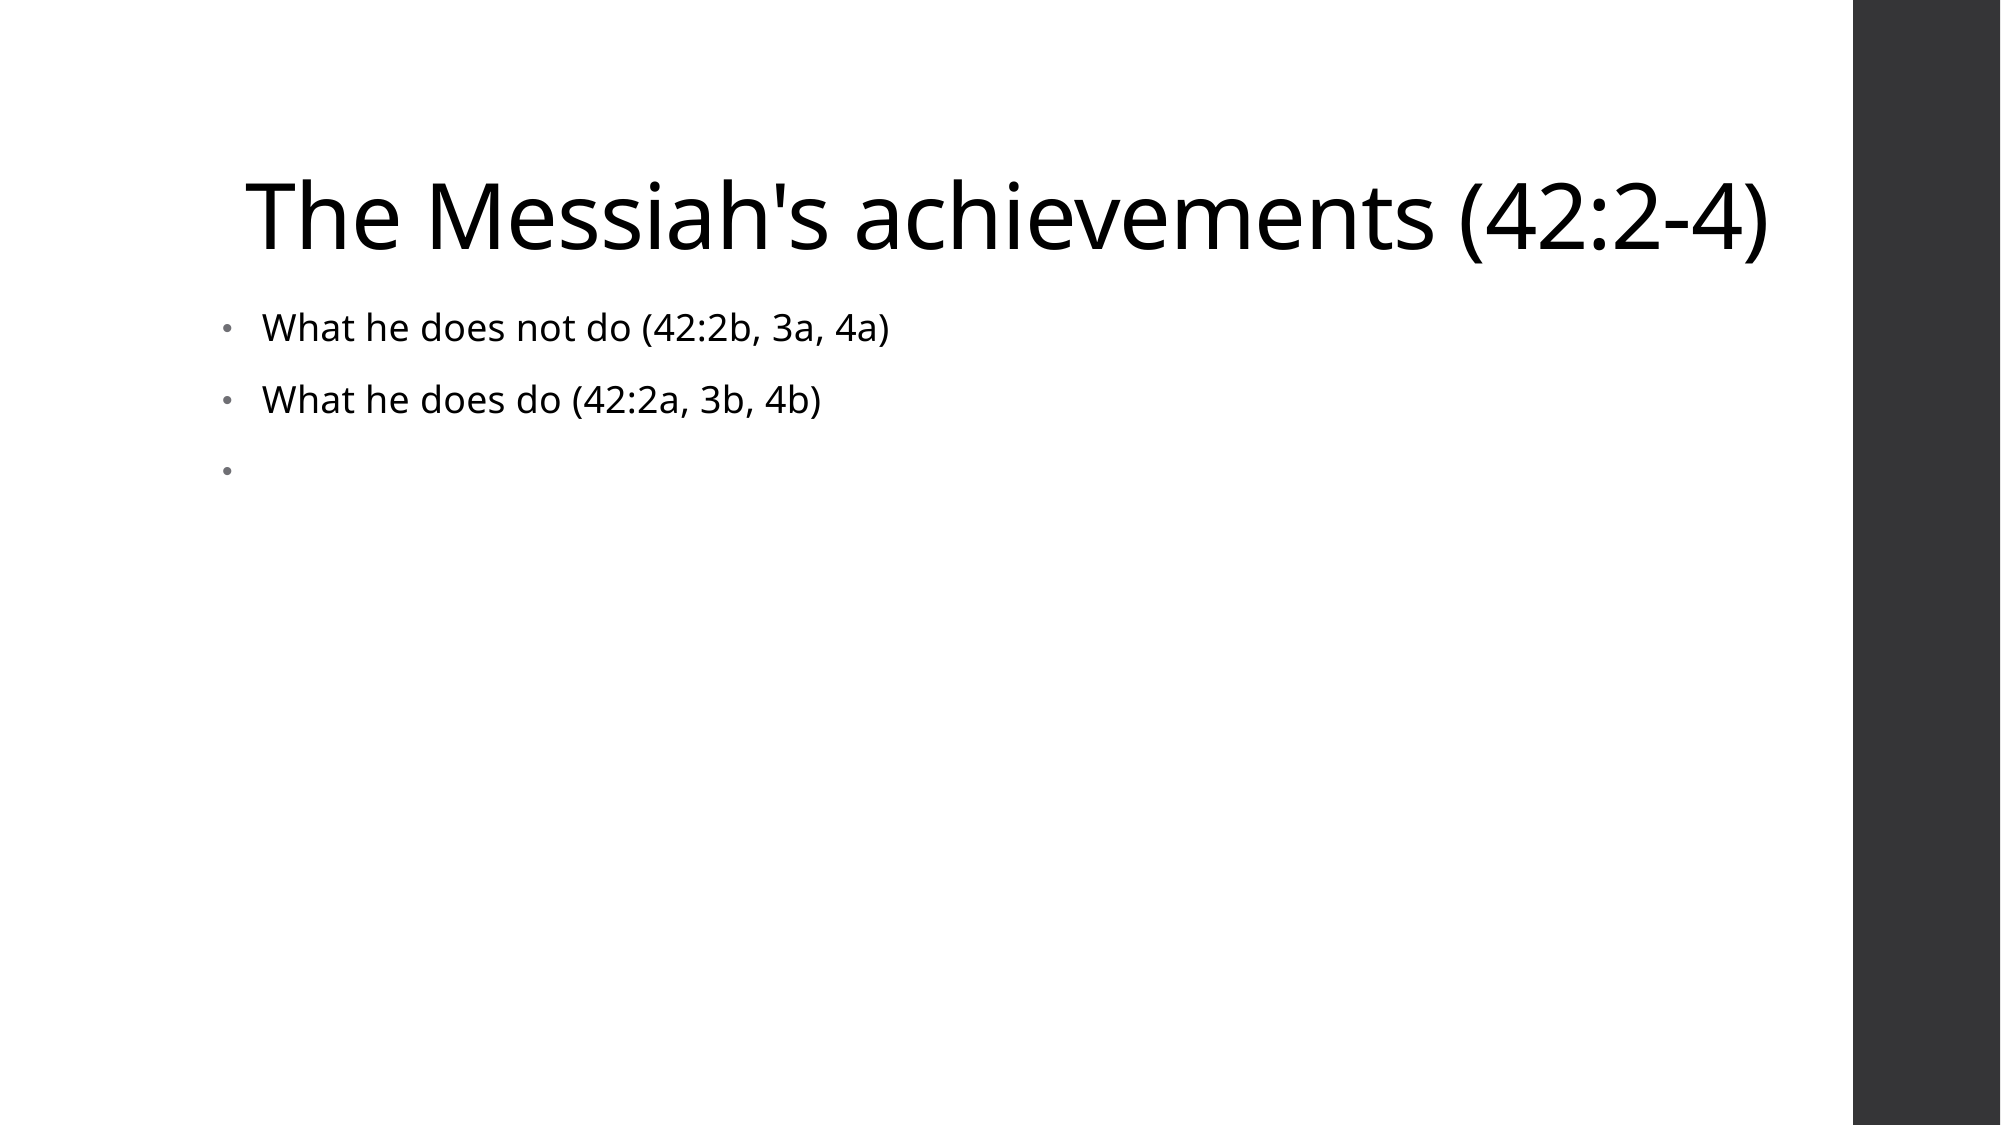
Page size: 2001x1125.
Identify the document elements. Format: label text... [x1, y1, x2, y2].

title The Messiah's achievements (42:2-4) [206, 60, 1797, 278]
list What he does not do (42:2b, 3a, 4a) What he does do (42:2a, 3b, 4b) [206, 299, 1617, 1014]
